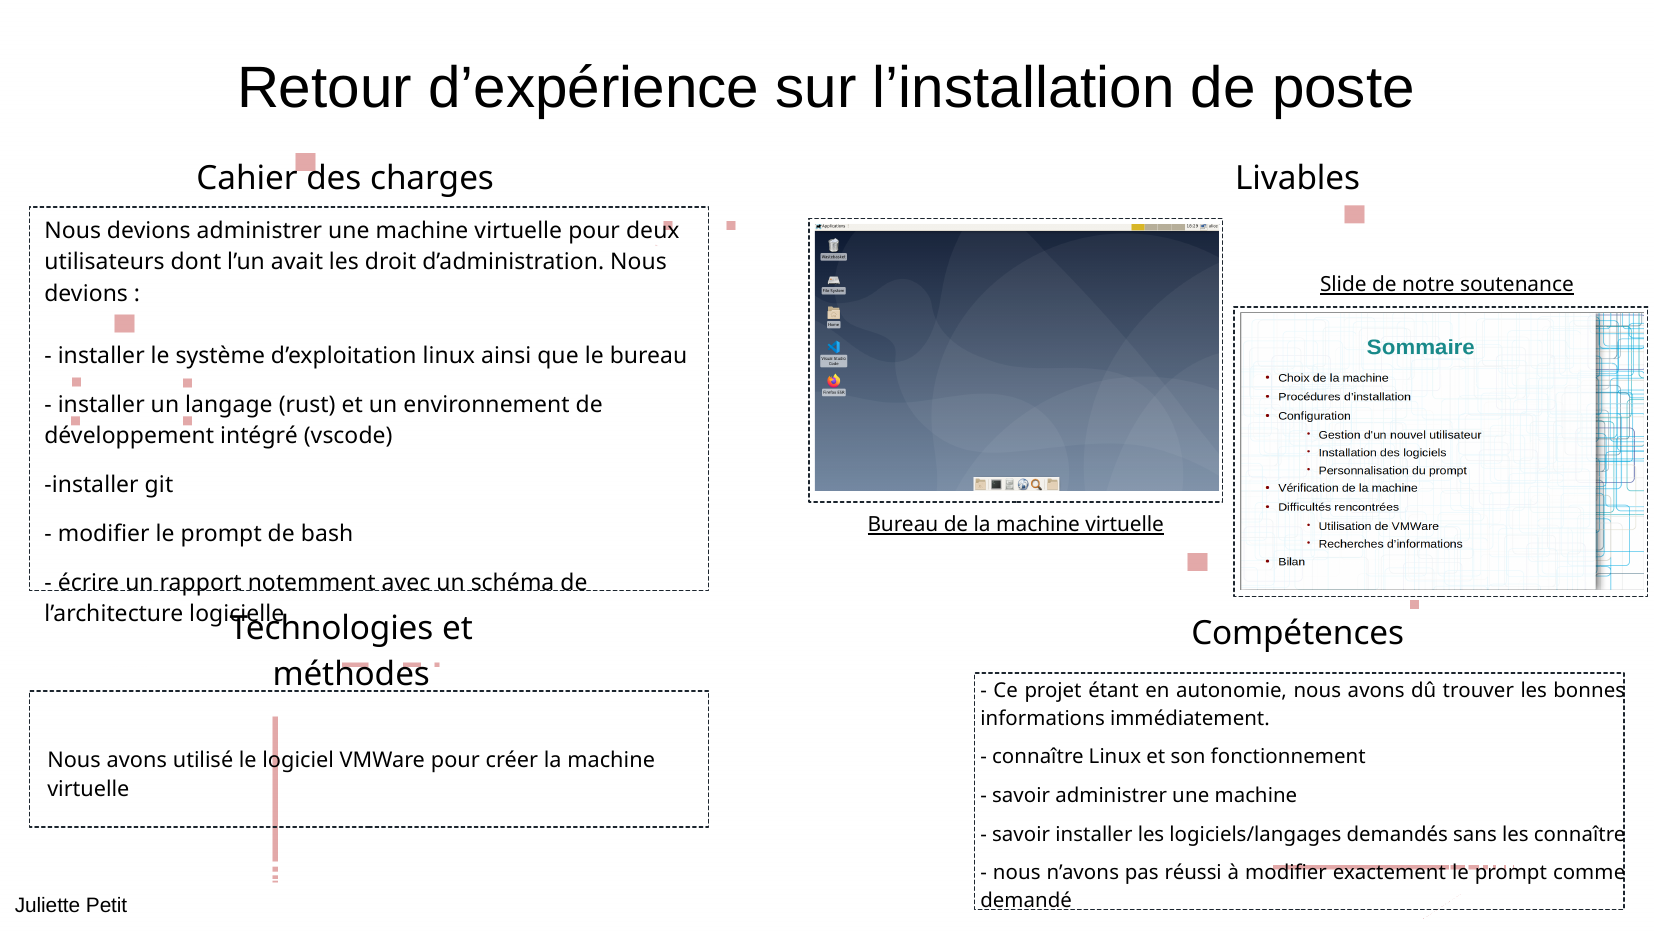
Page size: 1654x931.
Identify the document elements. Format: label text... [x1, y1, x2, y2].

text_box Juliette Petit [0, 885, 355, 924]
text_box Bureau de la machine virtuelle [809, 501, 1223, 547]
text_box Livables [1122, 147, 1483, 207]
text_box Technologies et méthodes [171, 620, 532, 680]
title Retour d’expérience sur l’installation de poste [82, 10, 1571, 166]
text_box Compétences [1122, 602, 1483, 662]
subtitle Cahier des charges [165, 147, 526, 206]
picture [0, 0, 1654, 931]
text_box - Ce projet étant en autonomie, nous avons dû trouver les bonnes informations immédiatement. - connaître Linux et son fonctionnement - savoir administrer une machine - savoir installer les logiciels/langages demandés sans les connaître - nous n’avons pas réussi à modifier exactement le prompt comme demandé [980, 675, 1630, 916]
text_box Slide de notre soutenance [1240, 262, 1654, 308]
text_box Nous avons utilisé le logiciel VMWare pour créer la machine virtuelle [47, 744, 721, 804]
text_box Nous devions administrer une machine virtuelle pour deux utilisateurs dont l’un avait les droit d’administration. Nous devions : - installer le système d’exploitation linux ainsi que le bureau - installer un langage (rust) et un environnement de développement intégré (vscode) -installer git - modifier le prompt de bash - écrire un rapport notemment avec un schéma de l’architecture logicielle [29, 206, 709, 591]
